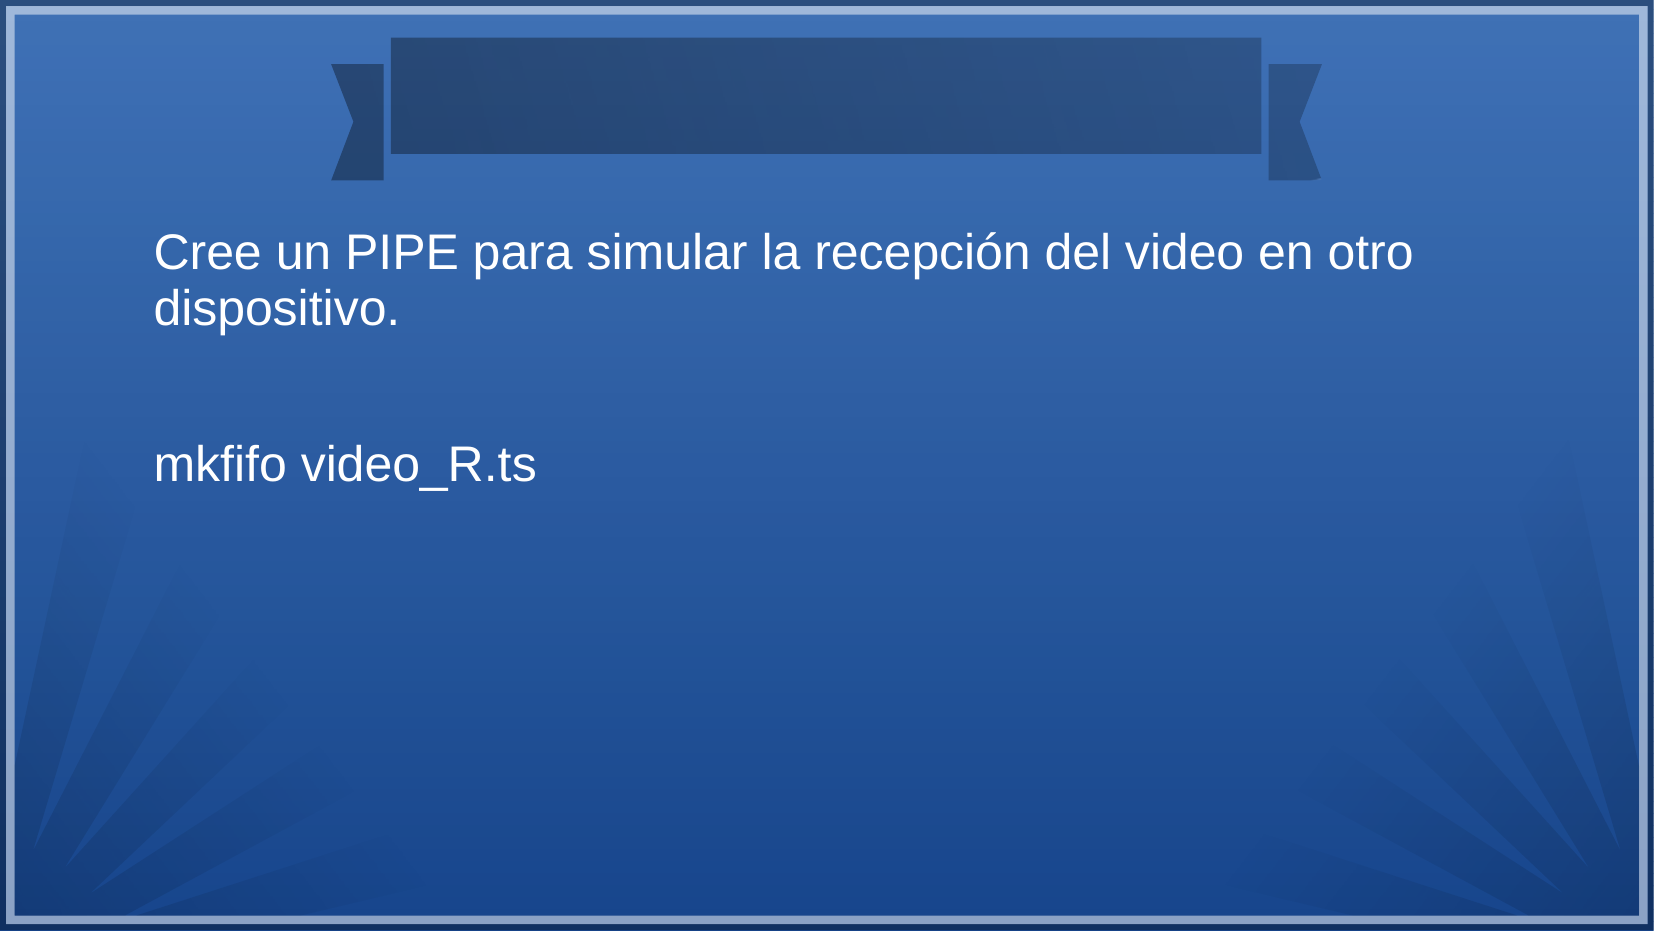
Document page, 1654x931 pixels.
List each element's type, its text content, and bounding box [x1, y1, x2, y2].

list Cree un PIPE para simular la recepción del video en otro dispositivo. mkfifo video_R.ts [82, 224, 1571, 848]
